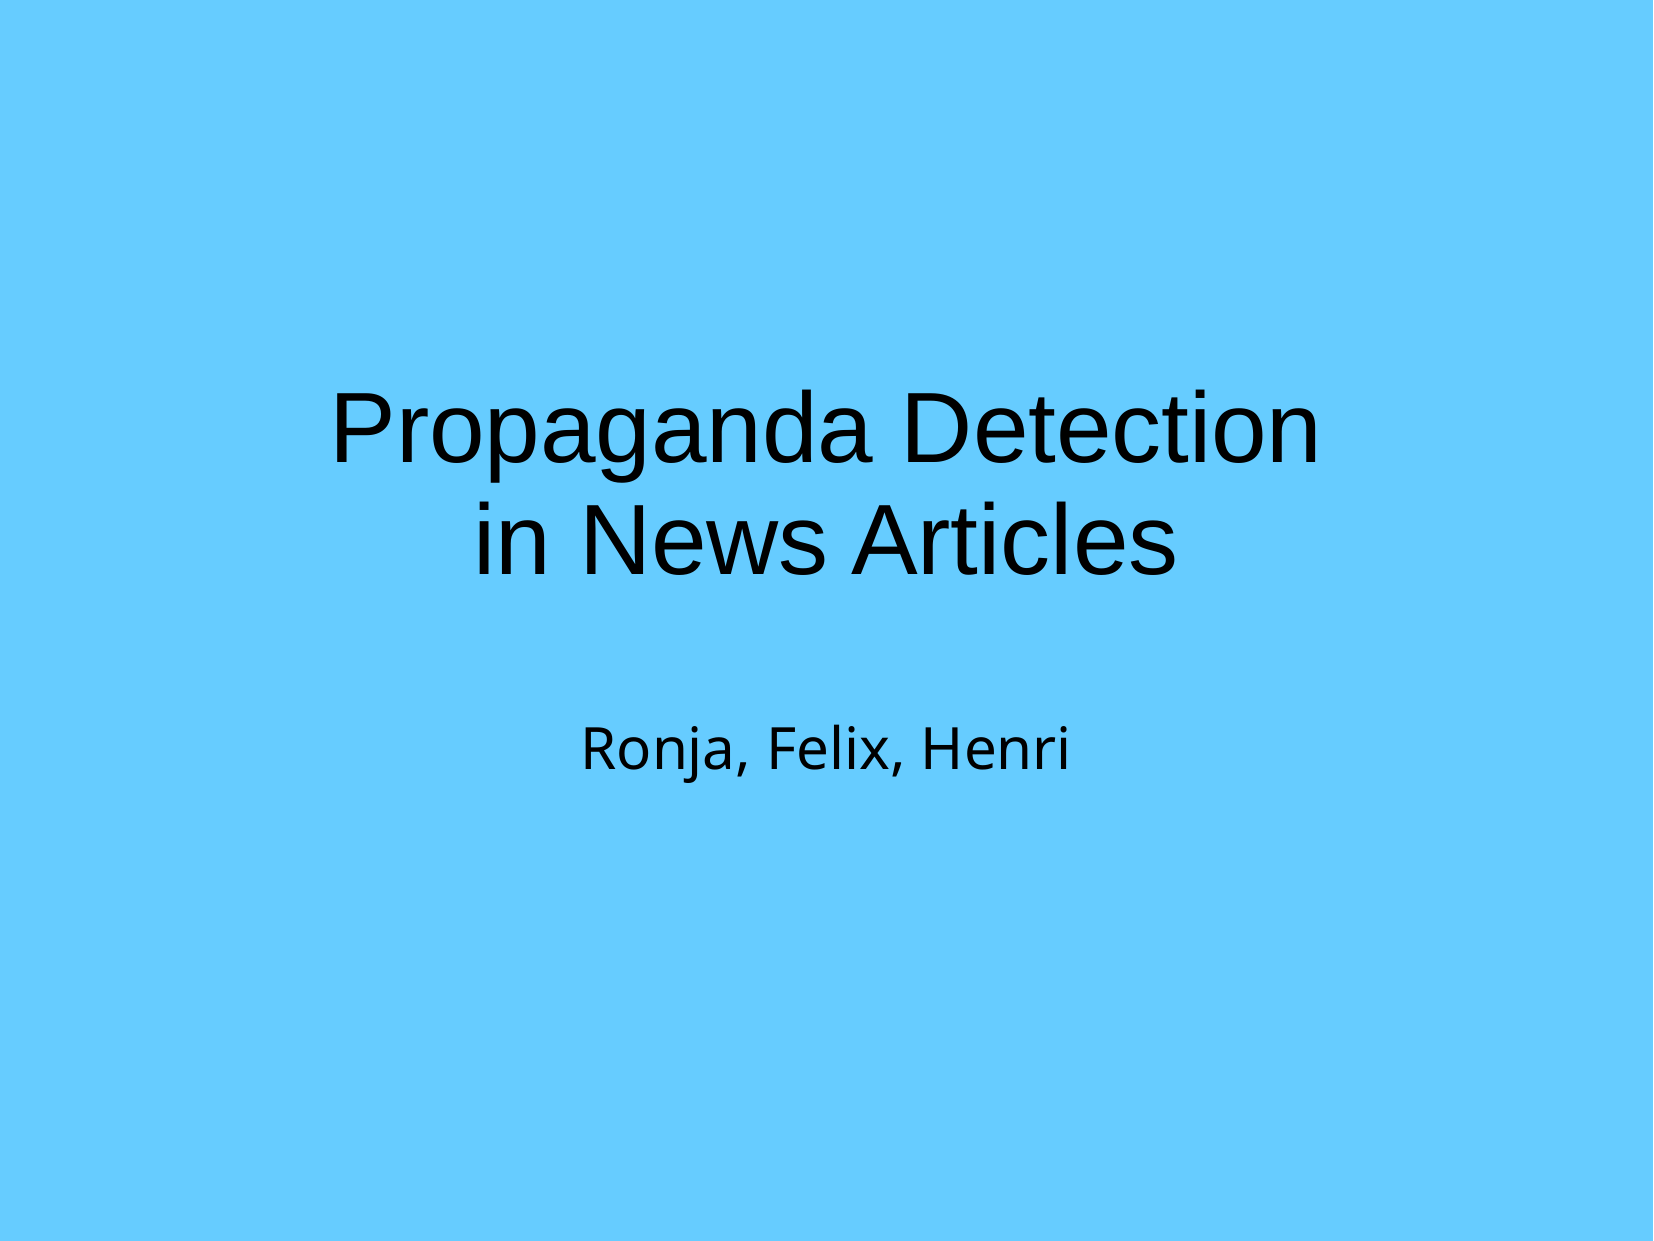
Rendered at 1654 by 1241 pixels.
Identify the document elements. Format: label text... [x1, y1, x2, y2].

subtitle Propaganda Detection in News Articles Ronja, Felix, Henri [82, 49, 1571, 1109]
